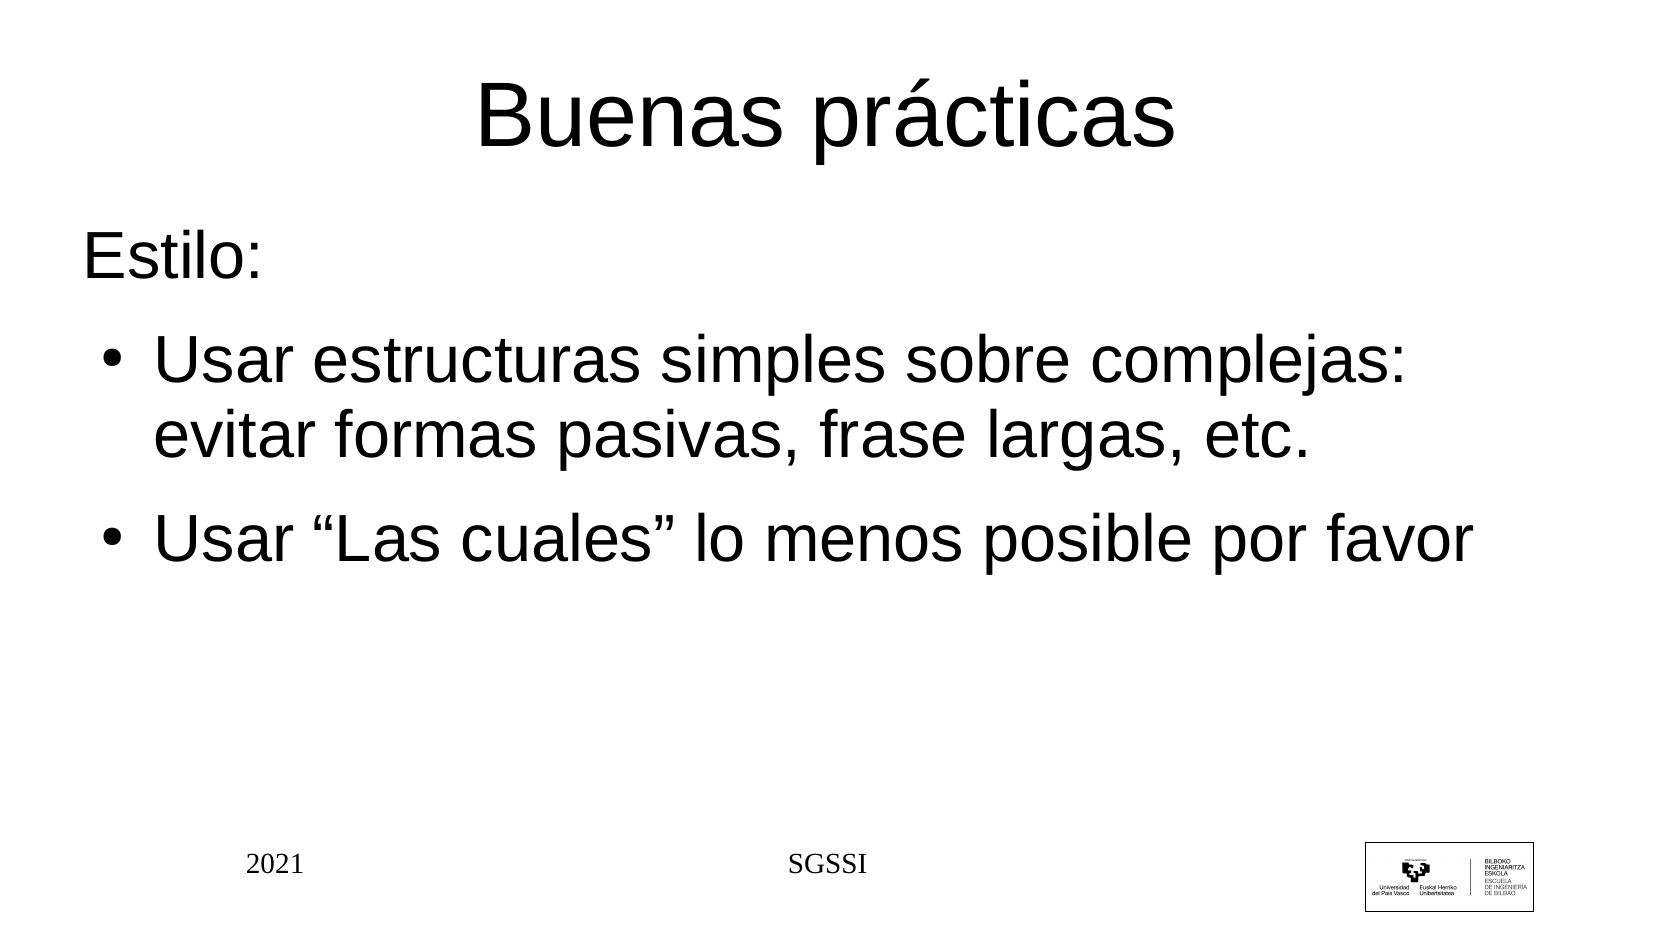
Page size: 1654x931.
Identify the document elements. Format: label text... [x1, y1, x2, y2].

list Estilo: Usar estructuras simples sobre complejas: evitar formas pasivas, frase largas, etc. Usar “Las cuales” lo menos posible por favor [82, 217, 1571, 758]
picture [1366, 843, 1533, 911]
title Buenas prácticas [82, 37, 1571, 193]
